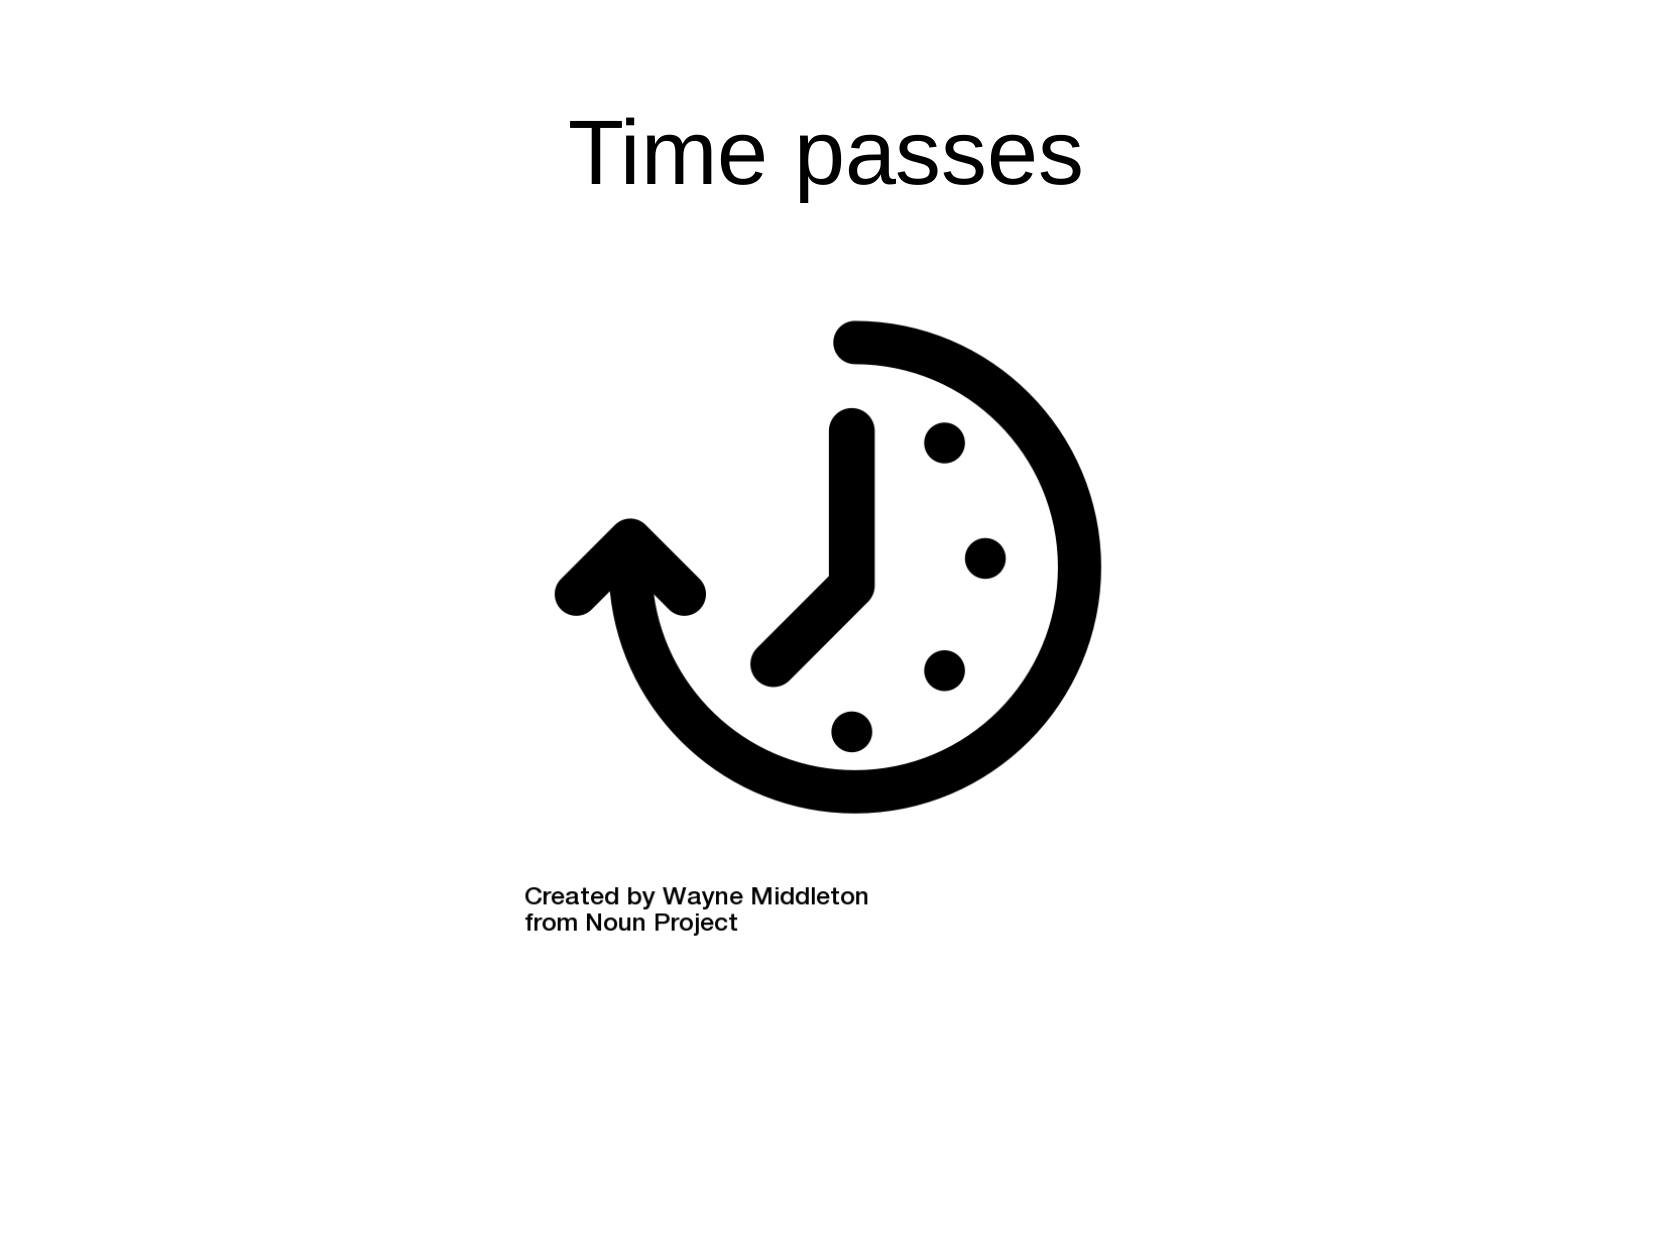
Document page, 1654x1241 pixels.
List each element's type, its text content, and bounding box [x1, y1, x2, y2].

picture [474, 267, 1180, 973]
title Time passes [82, 49, 1571, 257]
